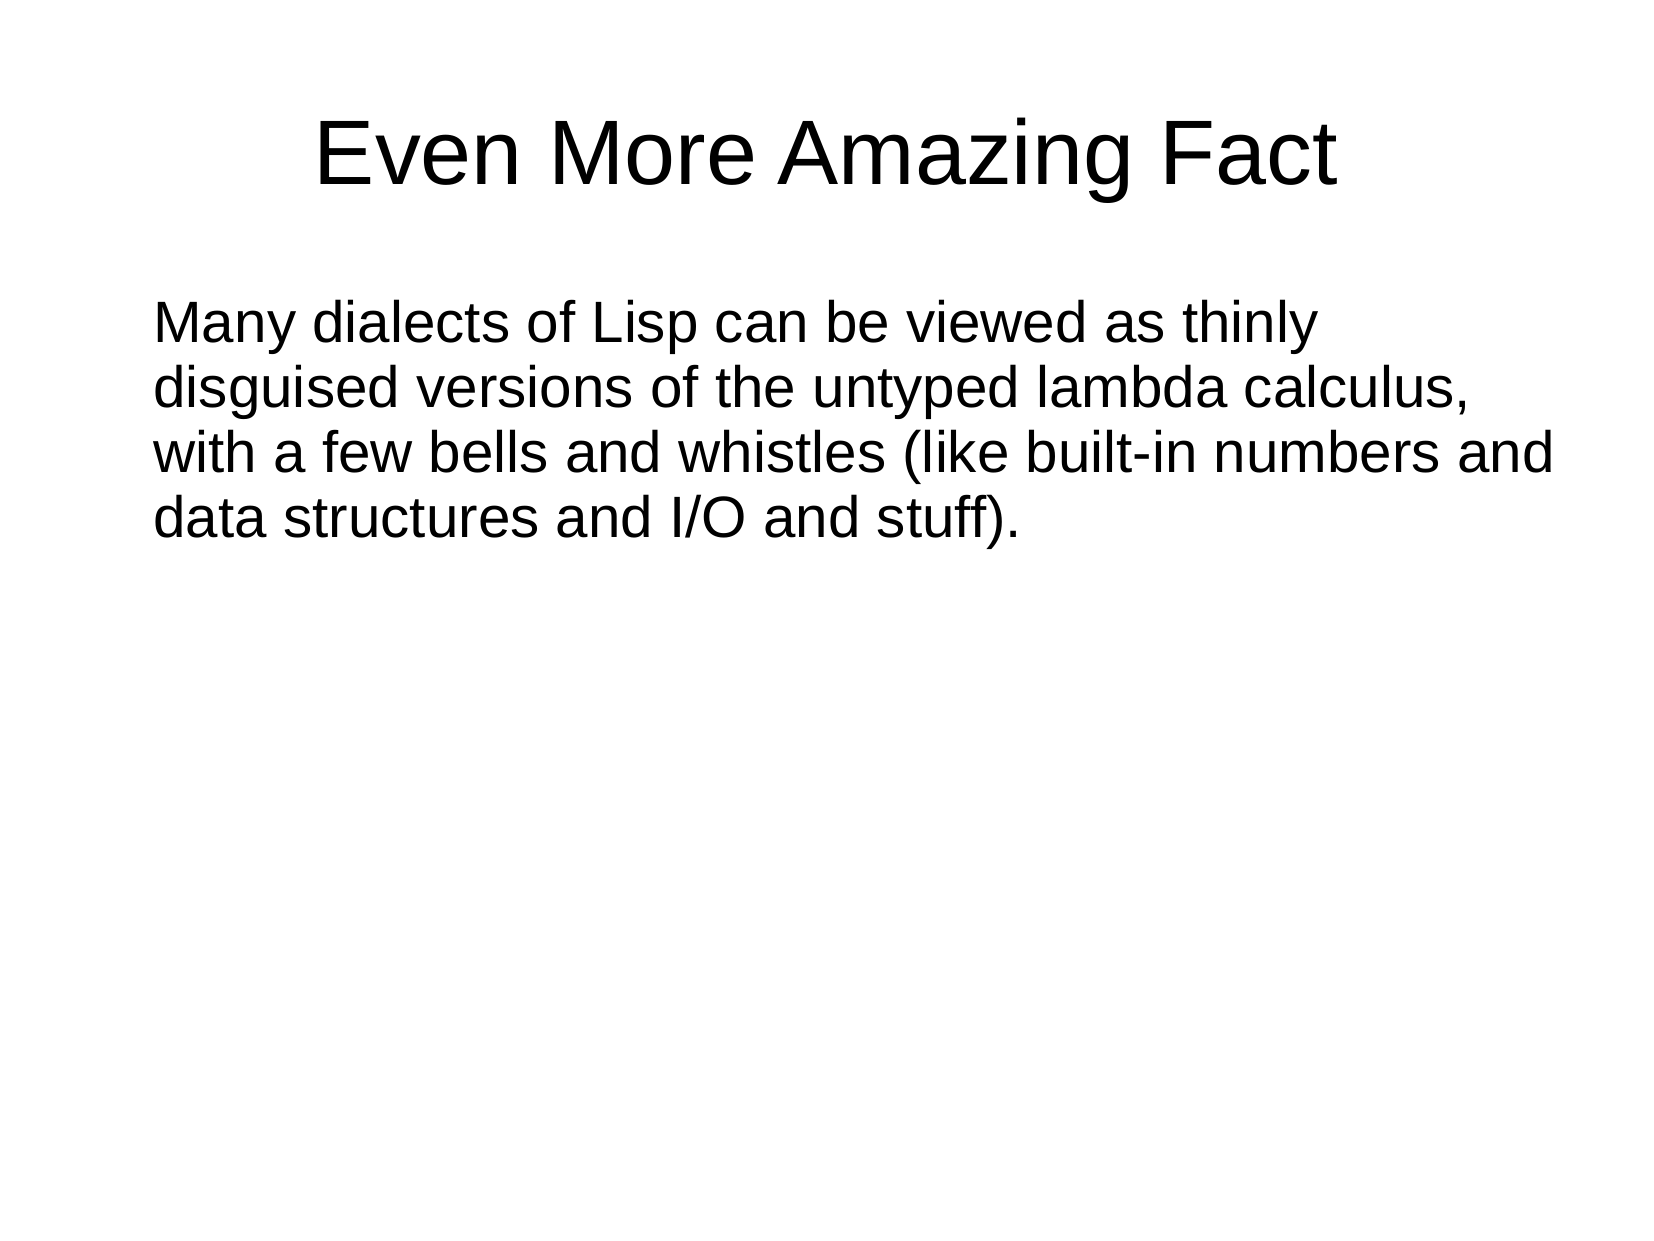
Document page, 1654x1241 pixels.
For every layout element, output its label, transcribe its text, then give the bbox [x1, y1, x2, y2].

list Many dialects of Lisp can be viewed as thinly disguised versions of the untyped lambda calculus, with a few bells and whistles (like built-in numbers and data structures and I/O and stuff). [82, 290, 1571, 571]
title Even More Amazing Fact [82, 49, 1571, 257]
